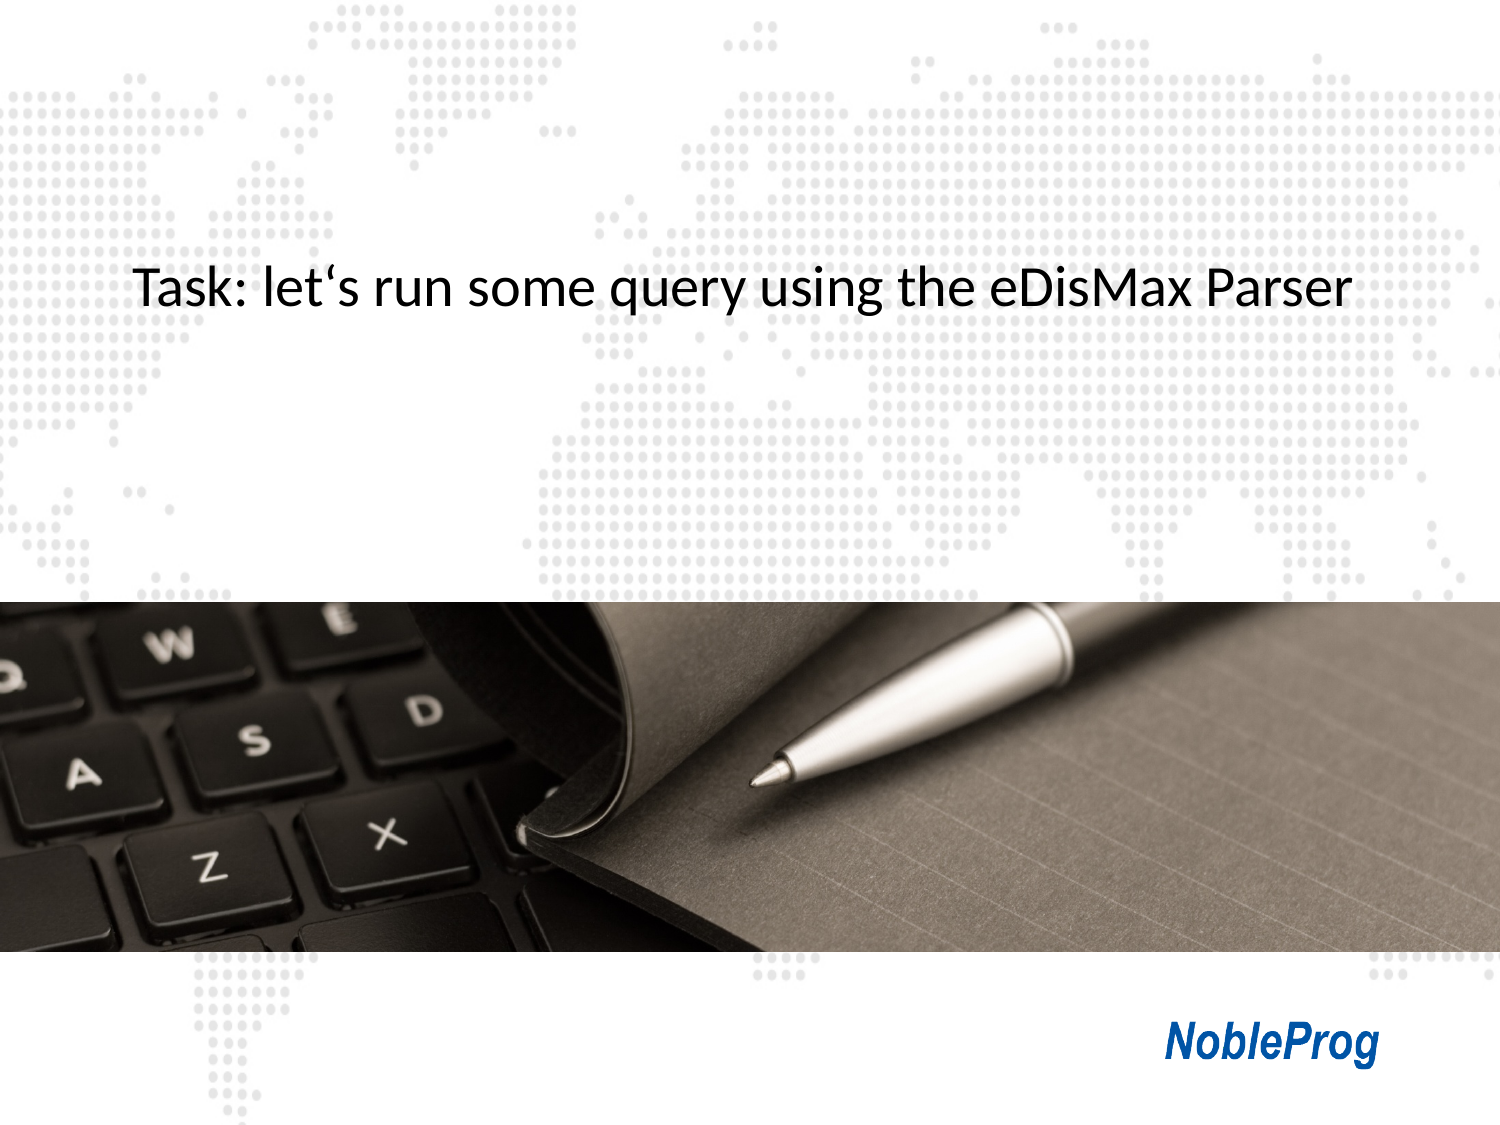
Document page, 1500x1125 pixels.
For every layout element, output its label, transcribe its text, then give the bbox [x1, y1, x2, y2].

picture [0, 0, 1500, 1125]
list Task: let‘s run some query using the eDisMax Parser [75, 0, 1425, 602]
